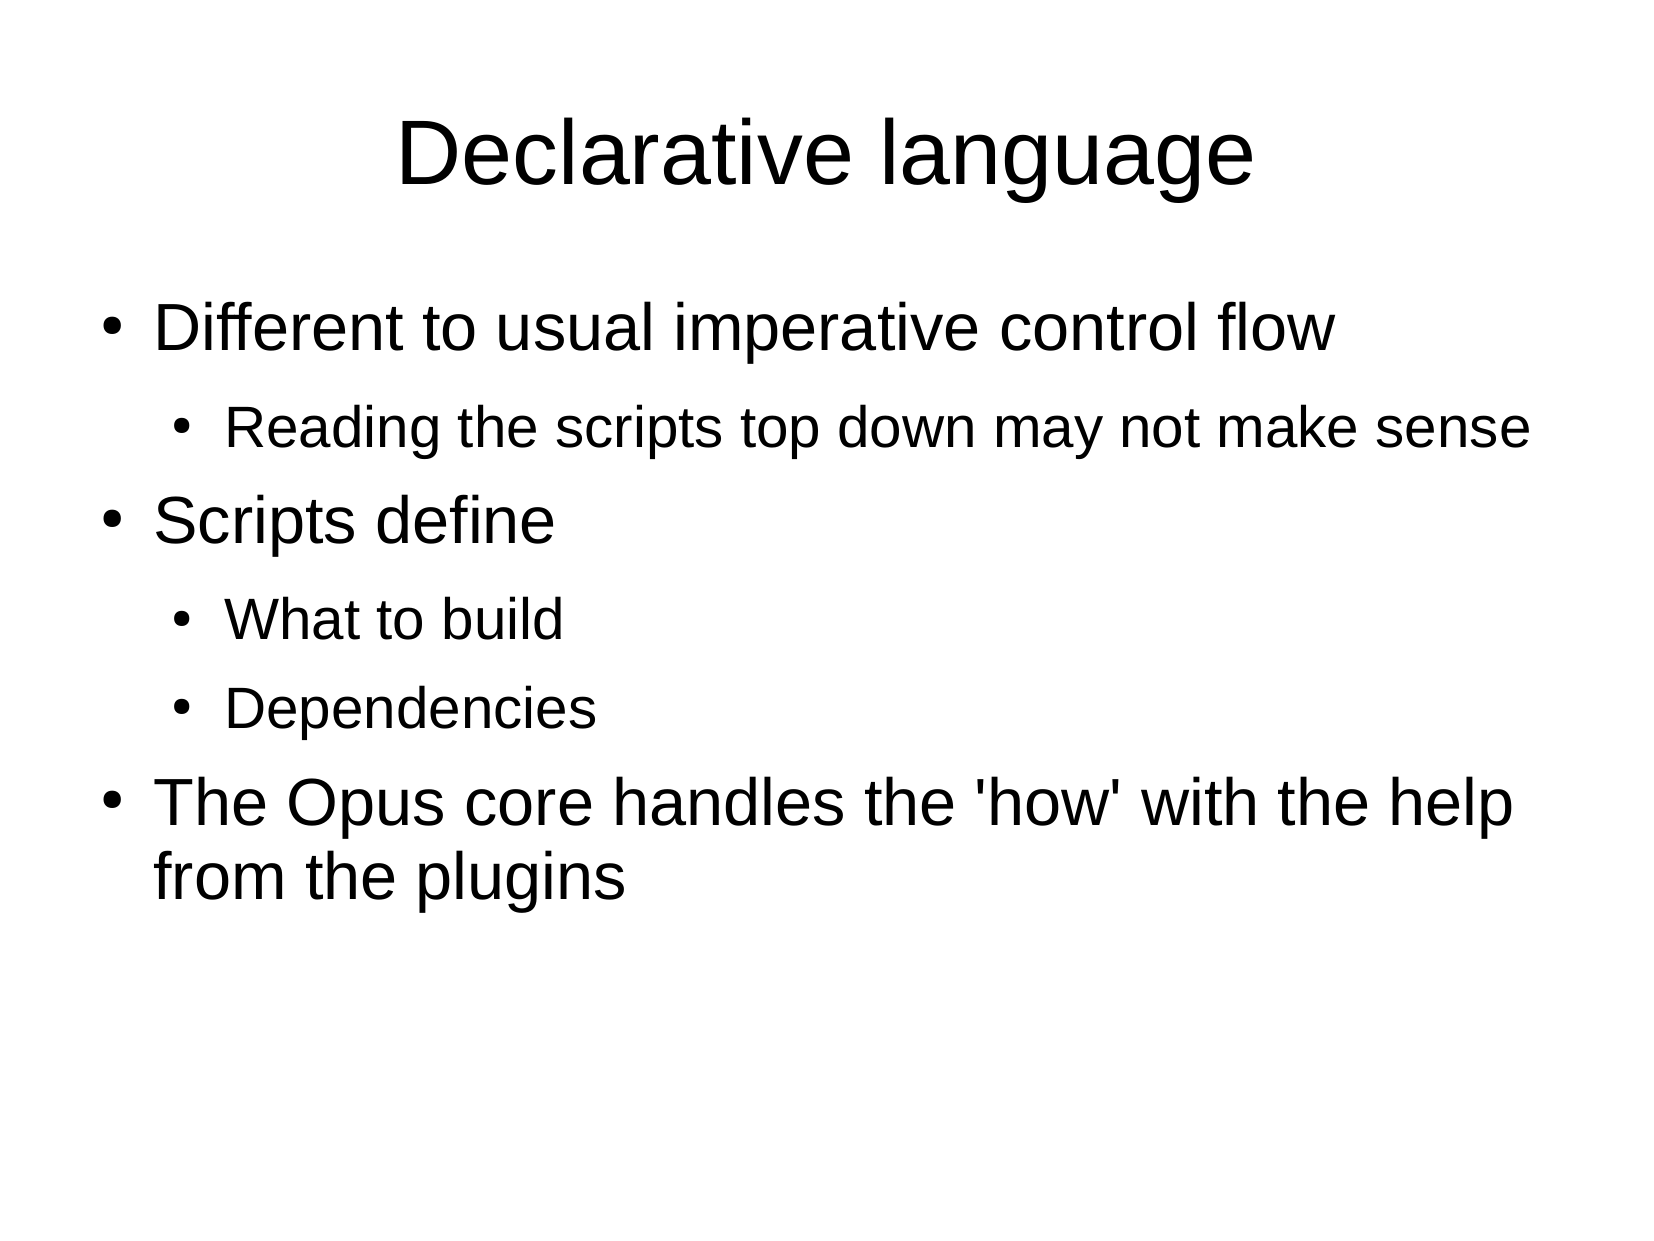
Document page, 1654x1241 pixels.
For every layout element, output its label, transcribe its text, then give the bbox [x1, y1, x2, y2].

title Declarative language [82, 49, 1571, 257]
list Different to usual imperative control flow Reading the scripts top down may not make sense Scripts define What to build Dependencies The Opus core handles the 'how' with the help from the plugins [82, 290, 1571, 1109]
